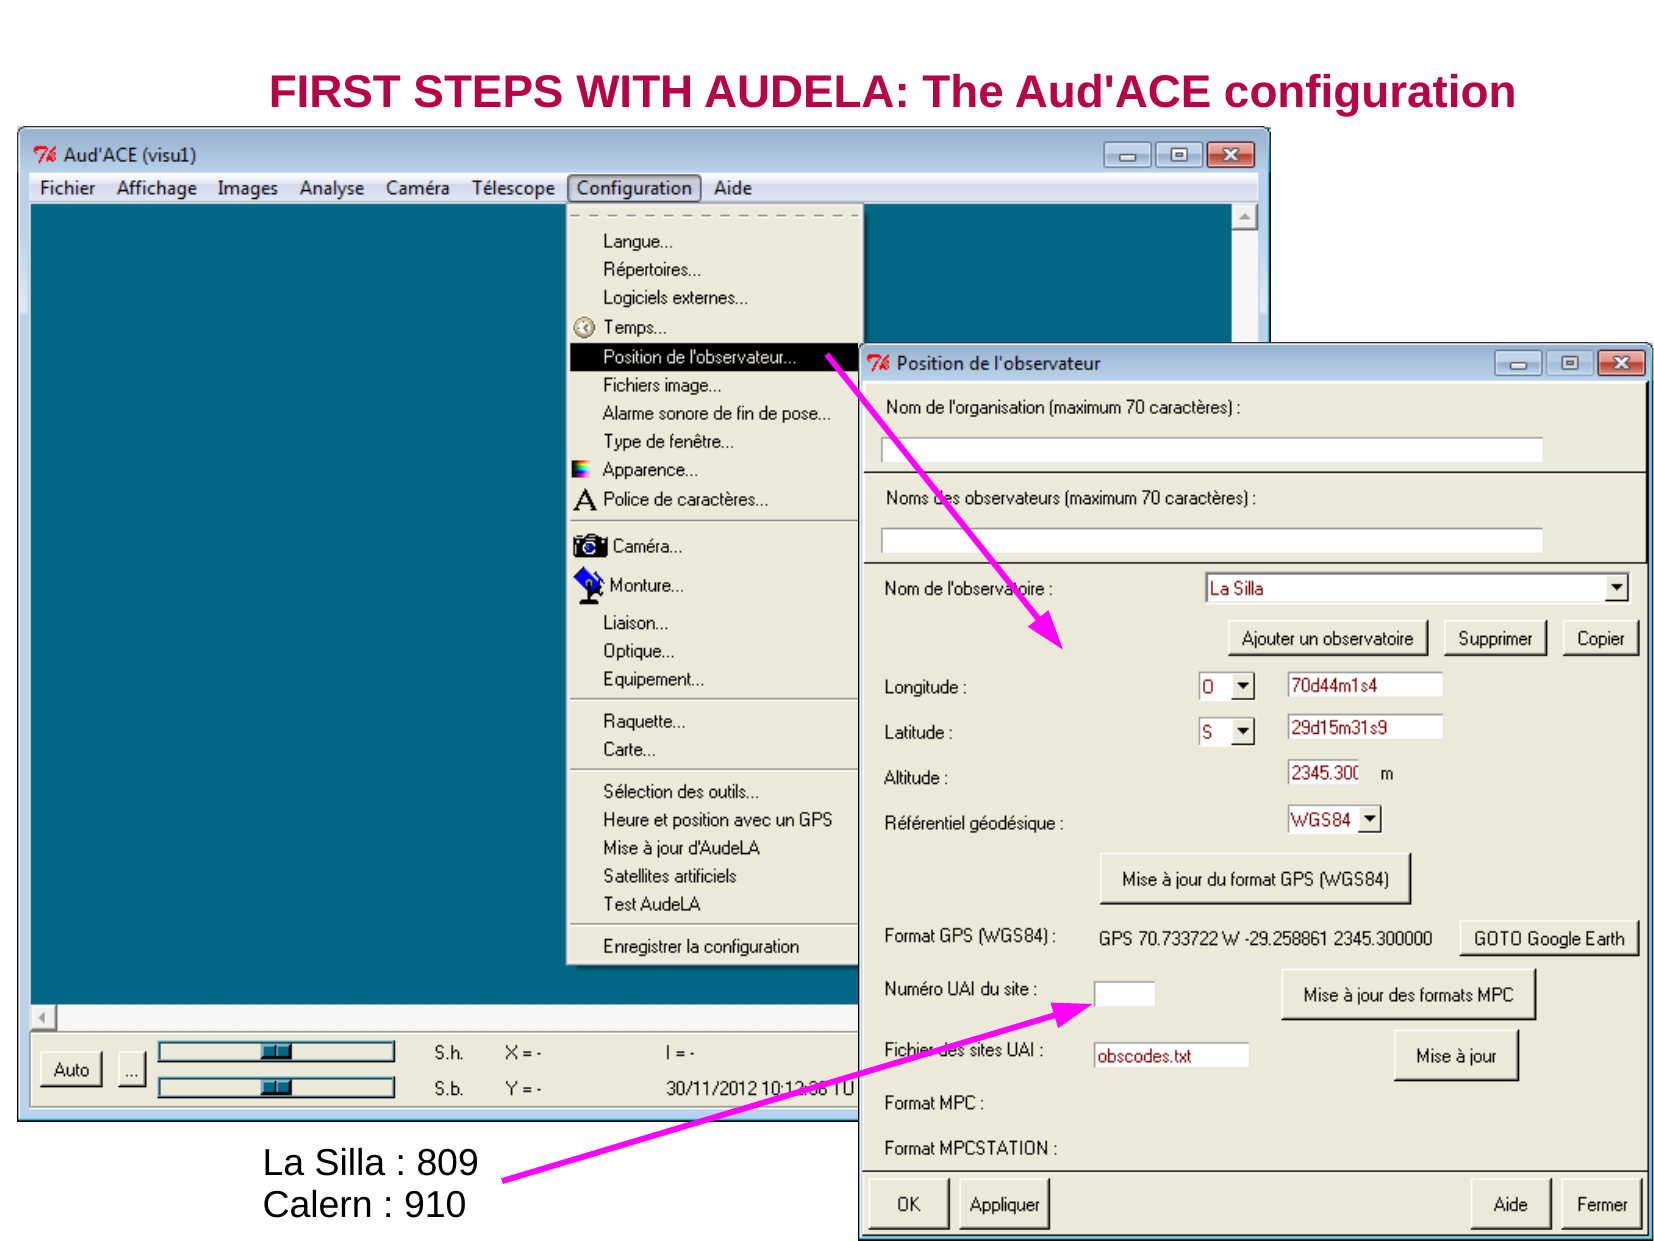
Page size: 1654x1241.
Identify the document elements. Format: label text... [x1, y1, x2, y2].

text_box La Silla : 809 Calern : 910 [248, 1133, 494, 1233]
text_box FIRST STEPS WITH AUDELA: The Aud'ACE configuration [253, 59, 1533, 127]
picture [17, 126, 1654, 1241]
